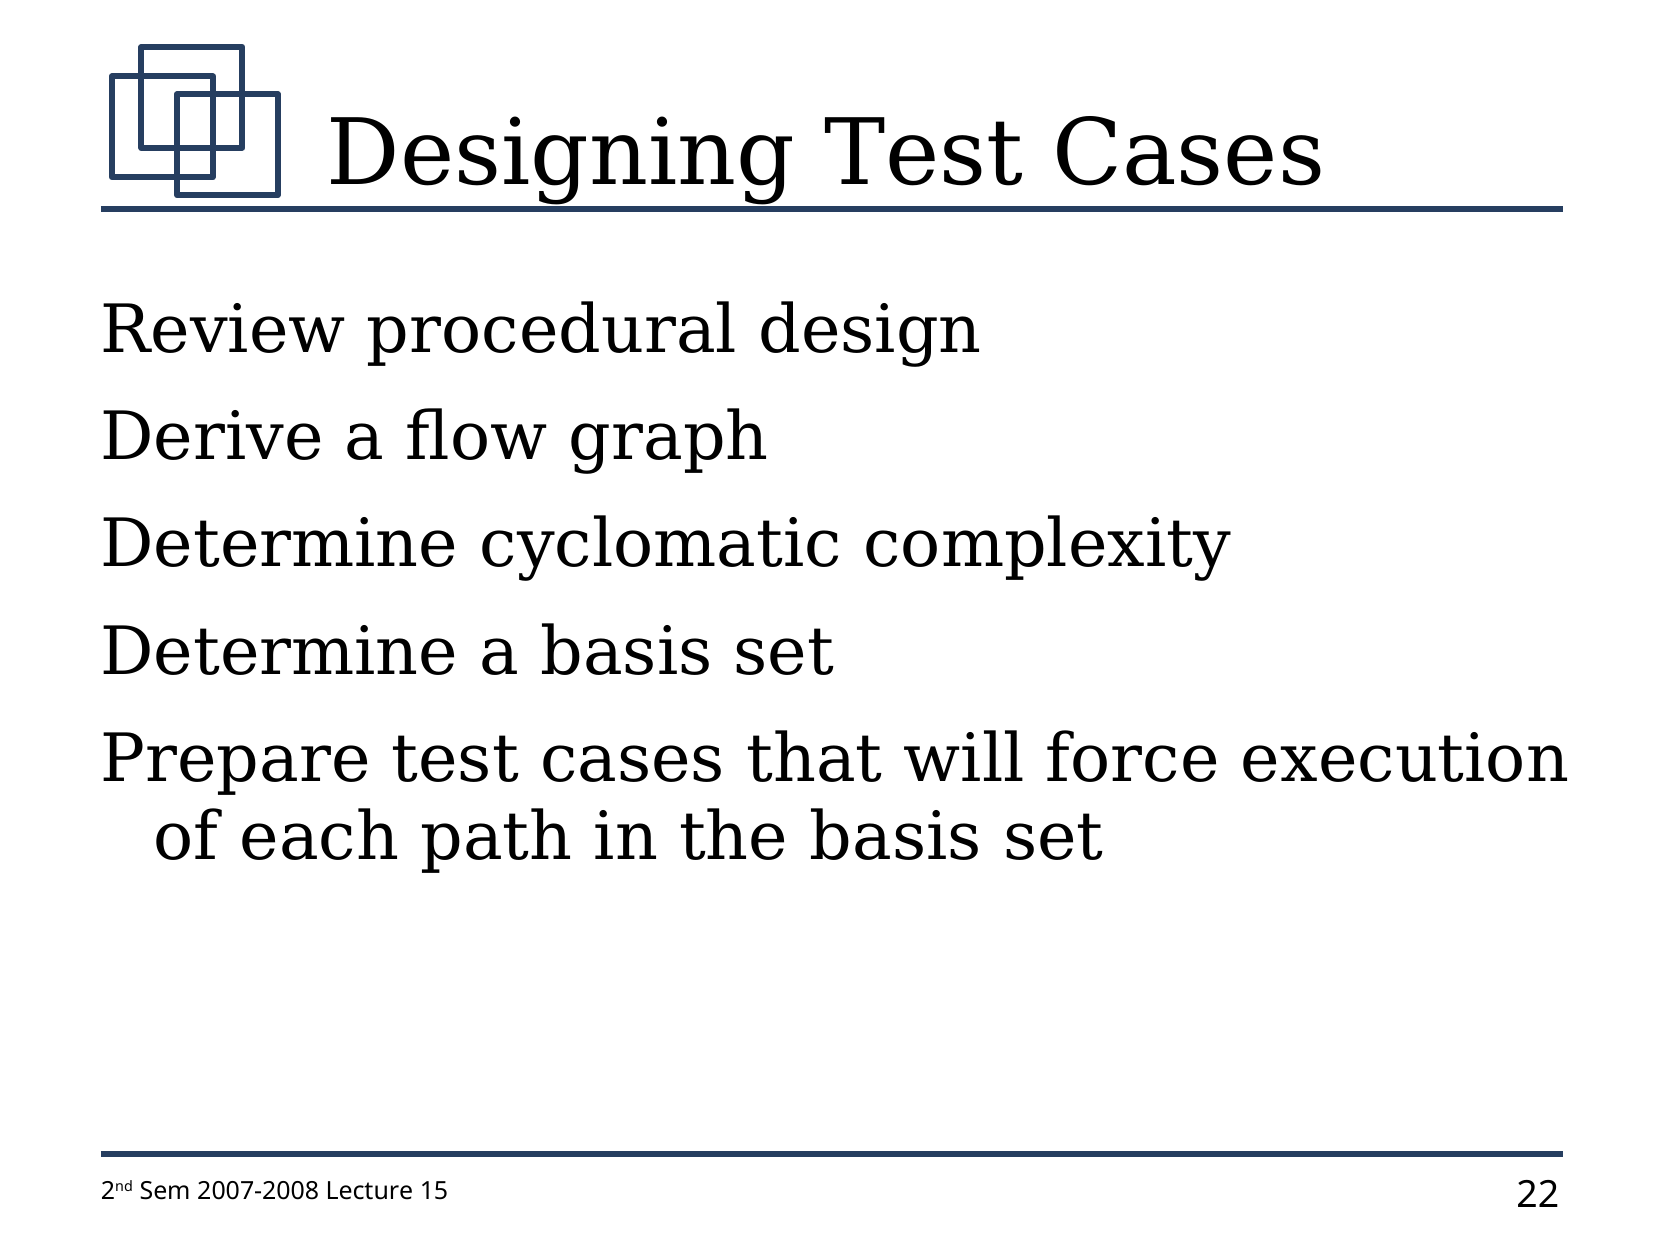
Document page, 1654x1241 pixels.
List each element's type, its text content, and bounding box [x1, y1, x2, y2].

title Designing Test Cases [82, 49, 1571, 257]
list Review procedural design Derive a flow graph Determine cyclomatic complexity Determine a basis set Prepare test cases that will force execution of each path in the basis set [82, 290, 1571, 1109]
